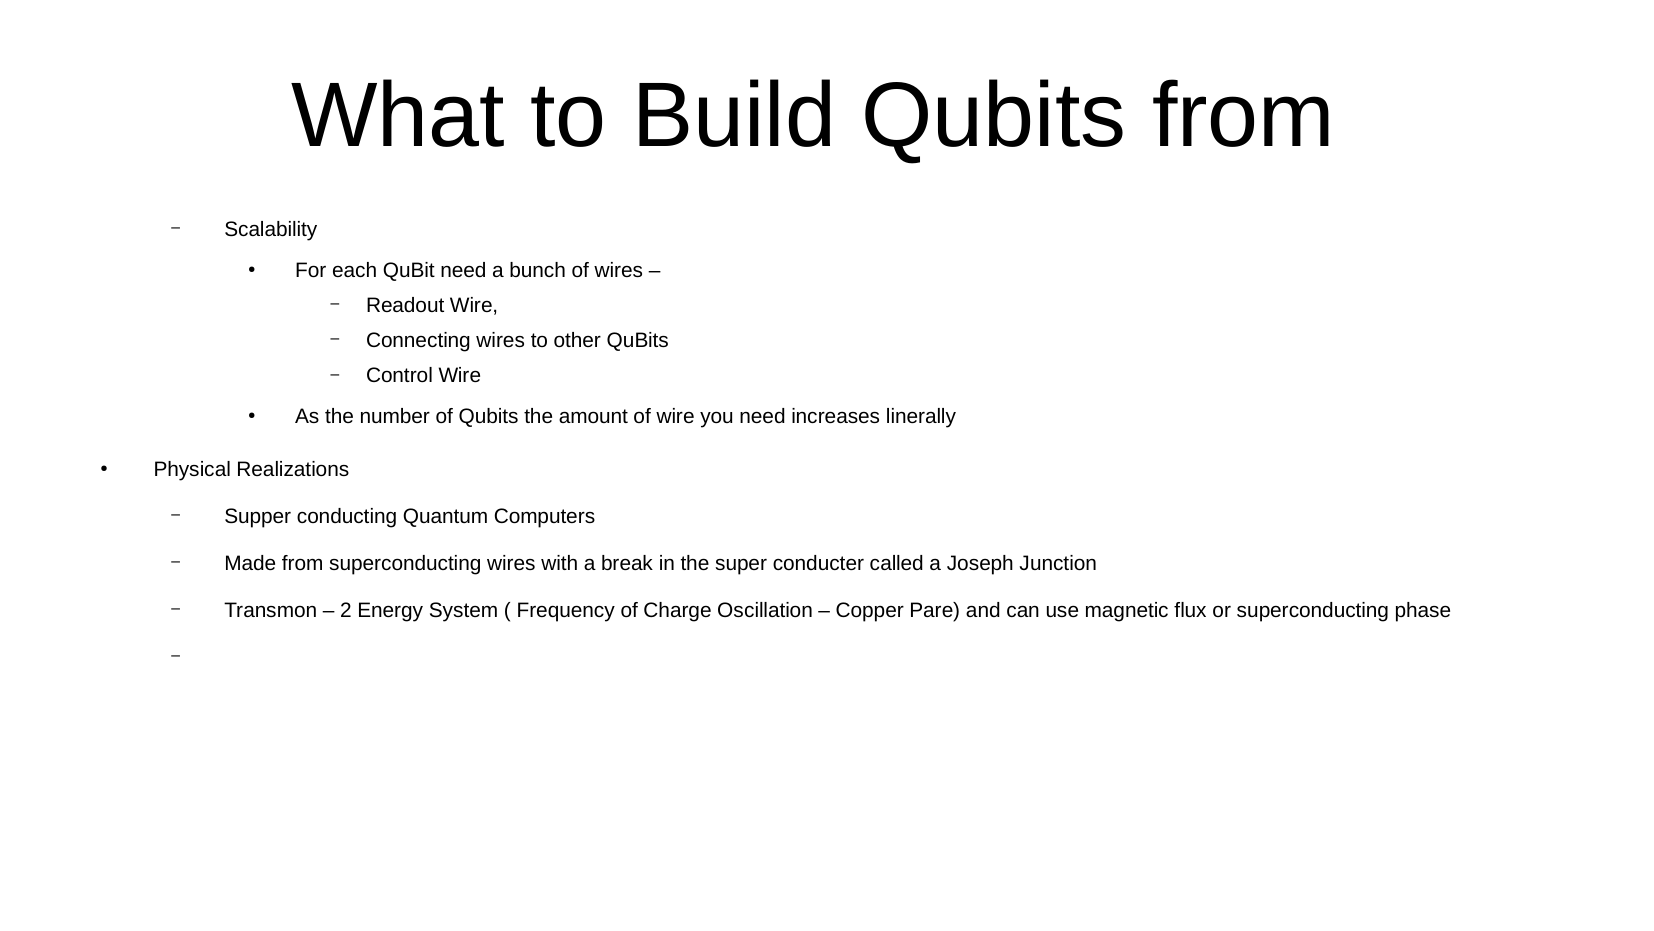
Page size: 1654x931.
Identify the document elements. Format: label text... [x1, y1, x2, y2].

title What to Build Qubits from [82, 37, 1571, 193]
list Scalability For each QuBit need a bunch of wires – Readout Wire, Connecting wires to other QuBits Control Wire As the number of Qubits the amount of wire you need increases linerally Physical Realizations Supper conducting Quantum Computers Made from superconducting wires with a break in the super conducter called a Joseph Junction Transmon – 2 Energy System ( Frequency of Charge Oscillation – Copper Pare) and can use magnetic flux or superconducting phase [82, 217, 1613, 901]
